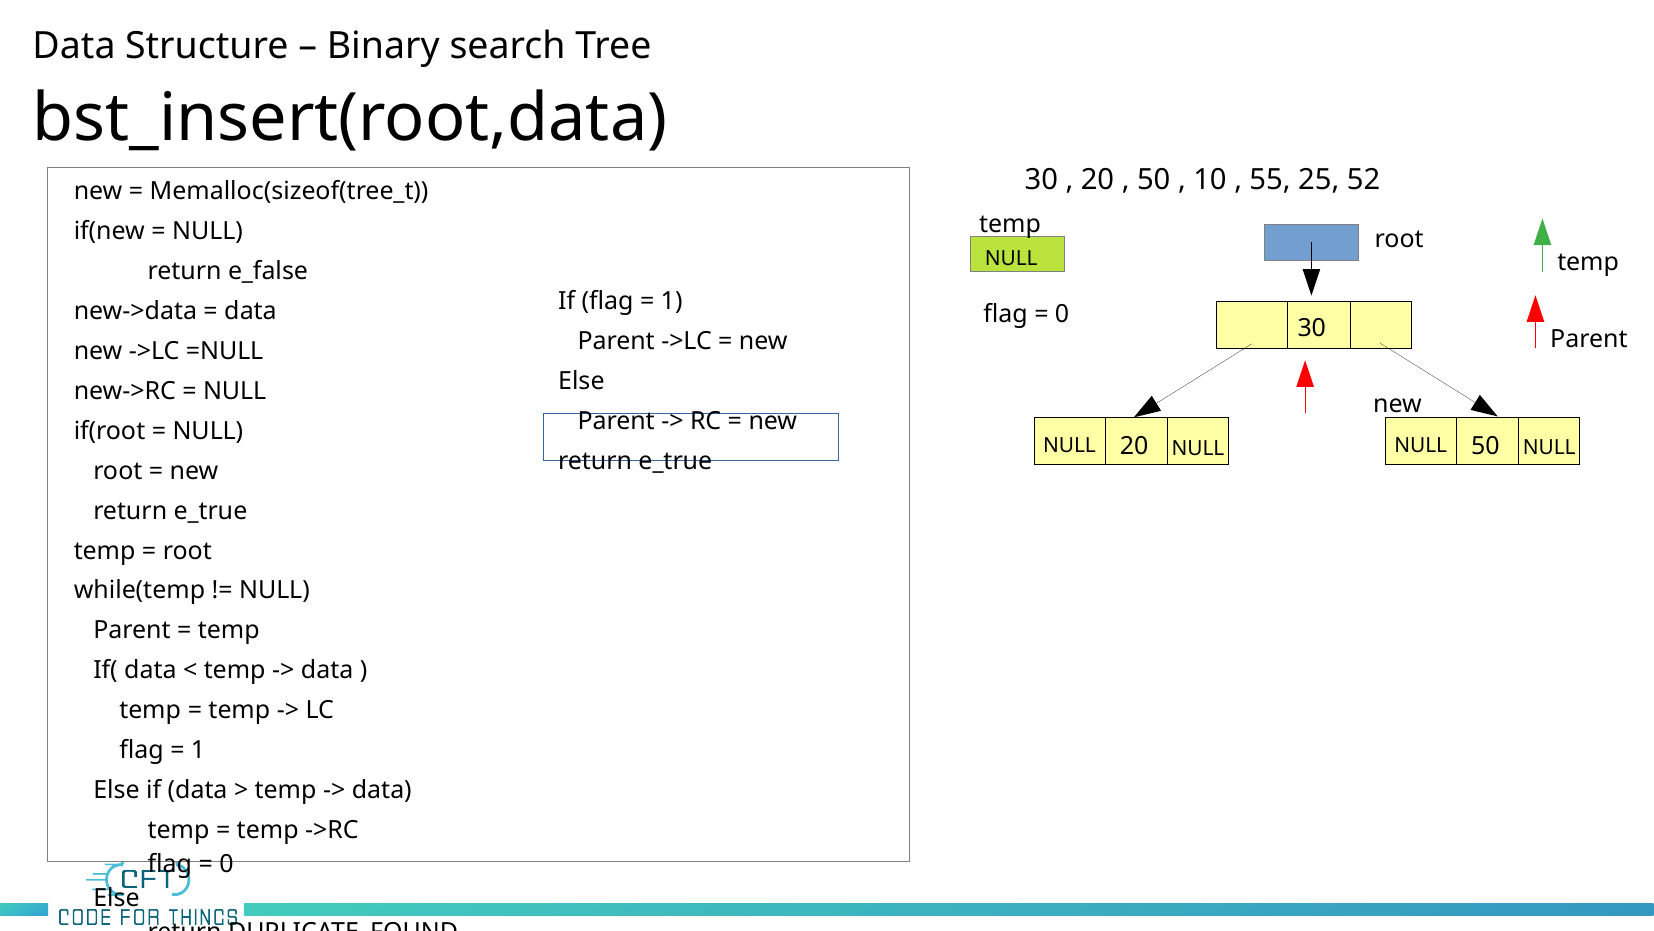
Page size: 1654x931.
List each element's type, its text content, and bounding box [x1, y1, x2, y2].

text_box flag = 0 [968, 288, 1111, 333]
text_box [1519, 417, 1580, 425]
text_box NULL [1508, 425, 1592, 465]
text_box Parent [1535, 312, 1646, 358]
text_box 20 [1105, 420, 1167, 465]
text_box [1034, 417, 1105, 423]
text_box [1440, 417, 1456, 422]
text_box [1054, 243, 1065, 272]
text_box 50 [1456, 420, 1519, 465]
text_box NULL [970, 236, 1054, 276]
text_box [603, 167, 910, 862]
text_box temp [964, 198, 1069, 243]
text_box NULL [1156, 425, 1241, 465]
text_box [47, 167, 59, 862]
text_box [1351, 301, 1412, 349]
text_box root [1359, 212, 1440, 258]
text_box NULL [1379, 422, 1464, 463]
title Data Structure – Binary search Tree bst_insert(root,data) [32, 12, 1184, 166]
text_box [1288, 301, 1350, 349]
text_box 30 , 20 , 50 , 10 , 55, 25, 52 [1009, 141, 1536, 201]
text_box new = Memalloc(sizeof(tree_t)) if(new = NULL) return e_false new->data = data new ->LC =NULL new->RC = NULL if(root = NULL) root = new return e_true temp = root while(temp != NULL) Parent = temp If( data < temp -> data ) temp = temp -> LC flag = 1 Else if (data > temp -> data) temp = temp ->RC flag = 0 Else return DUPLICATE_FOUND [59, 166, 603, 866]
text_box NULL [1028, 423, 1112, 463]
text_box new [1358, 377, 1440, 423]
text_box [1168, 417, 1229, 425]
text_box [1264, 224, 1359, 261]
text_box If (flag = 1) Parent ->LC = new Else Parent -> RC = new return e_true [543, 275, 863, 496]
text_box temp [1542, 236, 1638, 281]
picture [59, 866, 237, 925]
text_box [1216, 301, 1287, 349]
text_box 30 [1282, 302, 1345, 347]
